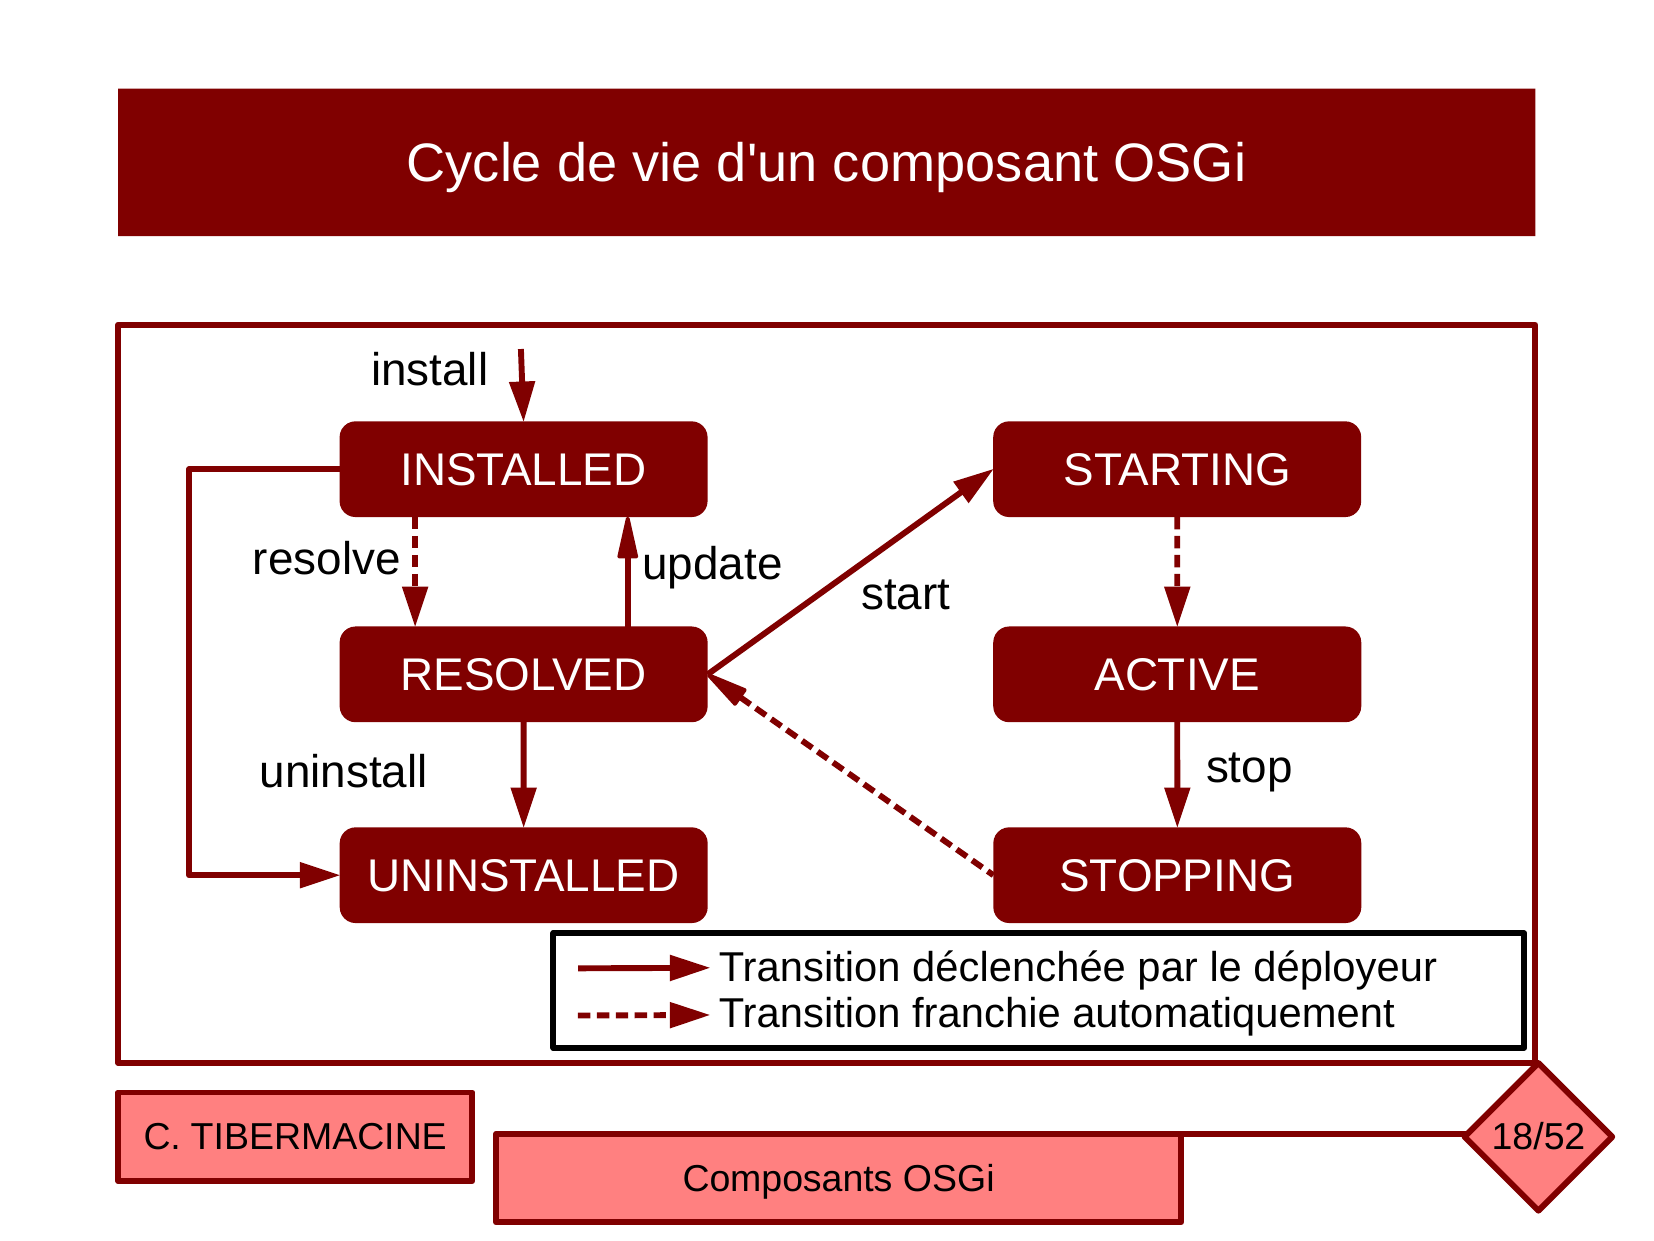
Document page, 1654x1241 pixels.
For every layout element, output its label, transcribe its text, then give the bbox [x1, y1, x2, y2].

text_box RESOLVED [339, 626, 708, 723]
text_box STOPPING [993, 827, 1362, 924]
text_box [1494, 1062, 1583, 1107]
text_box UNINSTALLED [339, 827, 708, 924]
text_box update [627, 530, 798, 597]
text_box Cycle de vie d'un composant OSGi [118, 88, 1536, 237]
text_box STARTING [993, 421, 1362, 518]
text_box <numéro>/52 [1476, 1107, 1601, 1207]
text_box [1464, 1125, 1476, 1149]
text_box INSTALLED [339, 421, 708, 518]
text_box Composants OSGi [496, 1133, 1182, 1223]
text_box uninstall [244, 738, 443, 805]
text_box install [356, 336, 504, 403]
text_box [1601, 1125, 1613, 1149]
text_box [118, 324, 1536, 1063]
text_box C. TIBERMACINE [118, 1092, 473, 1182]
text_box ACTIVE [993, 626, 1362, 723]
text_box stop [1191, 734, 1308, 801]
text_box Transition déclenchée par le déployeur Transition franchie automatiquement [553, 933, 1525, 1048]
text_box start [846, 561, 966, 628]
text_box resolve [238, 525, 416, 592]
